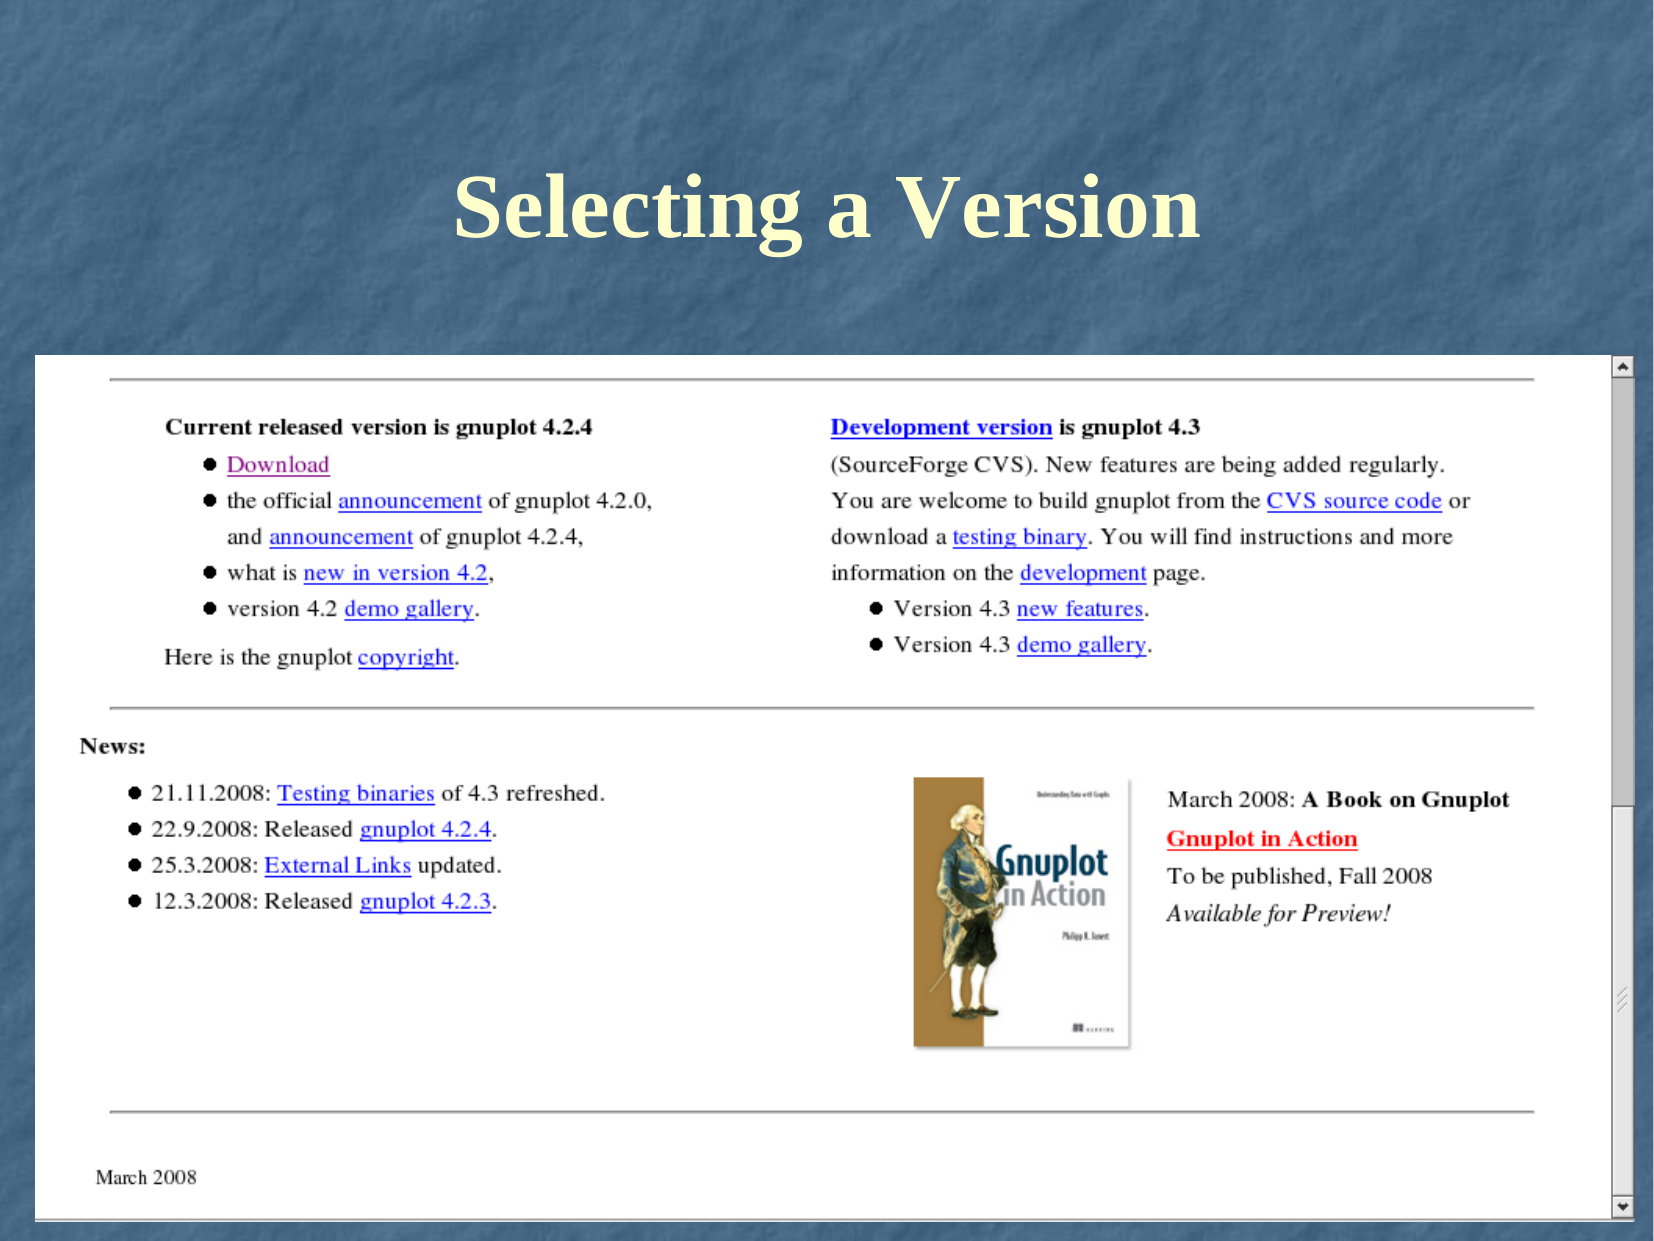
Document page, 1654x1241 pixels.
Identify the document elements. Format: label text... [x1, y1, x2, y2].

picture [0, 0, 1654, 1241]
title Selecting a Version [121, 102, 1534, 310]
